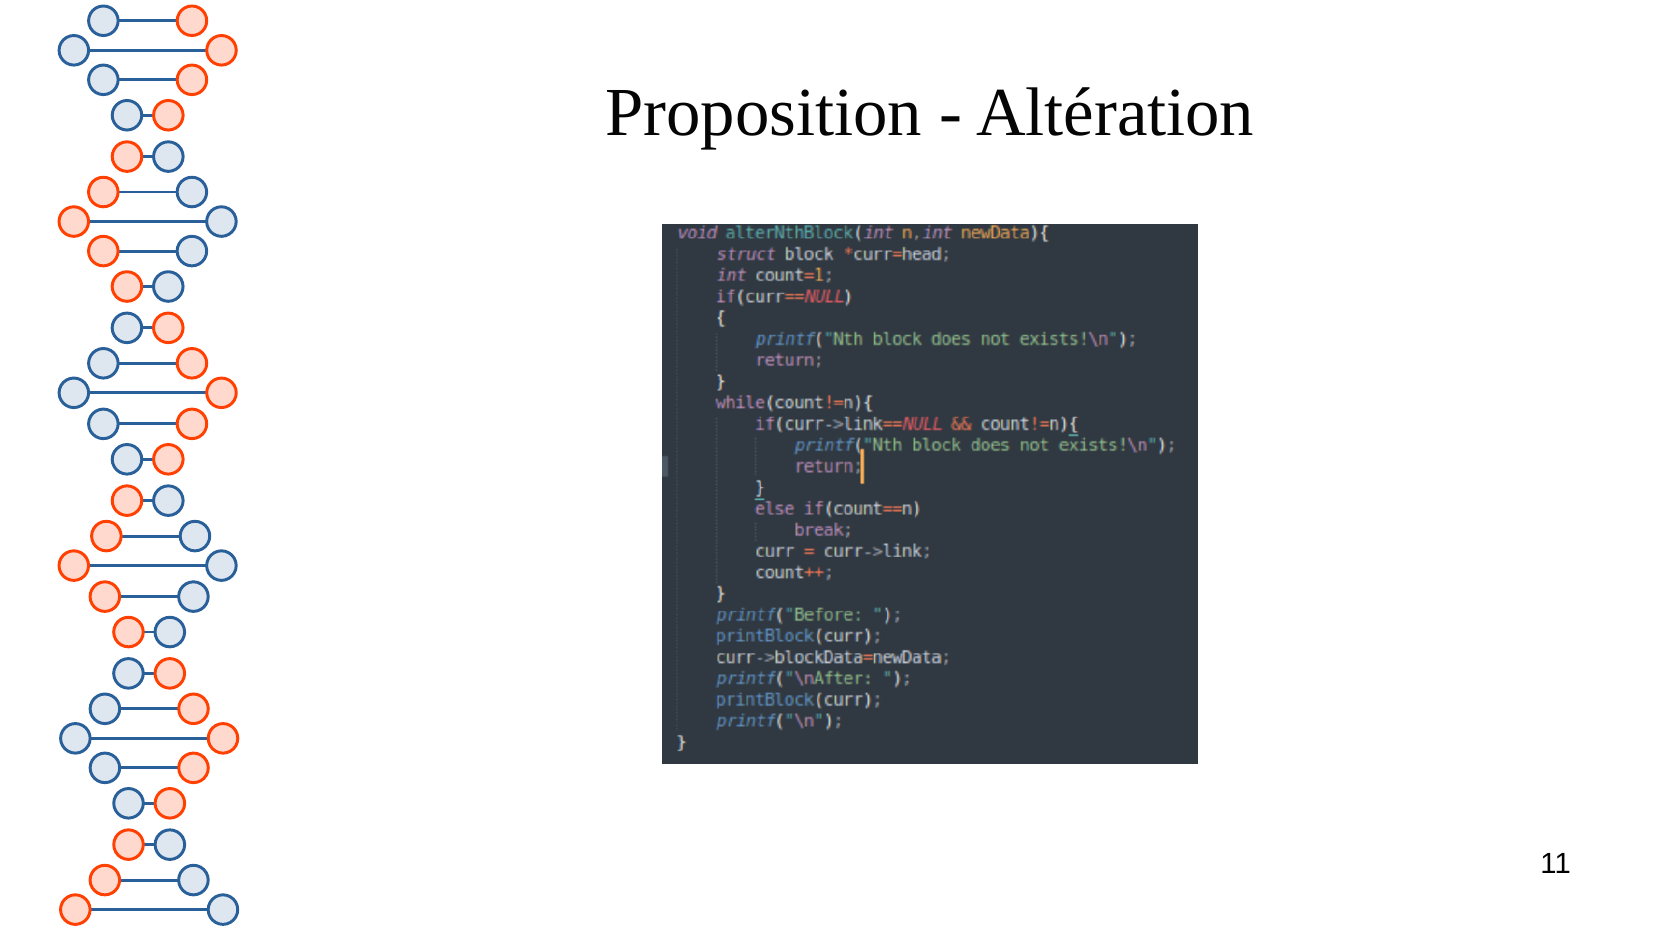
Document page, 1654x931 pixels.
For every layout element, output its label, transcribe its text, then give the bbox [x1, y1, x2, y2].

picture [662, 224, 1198, 764]
title Proposition - Altération [265, 35, 1595, 189]
